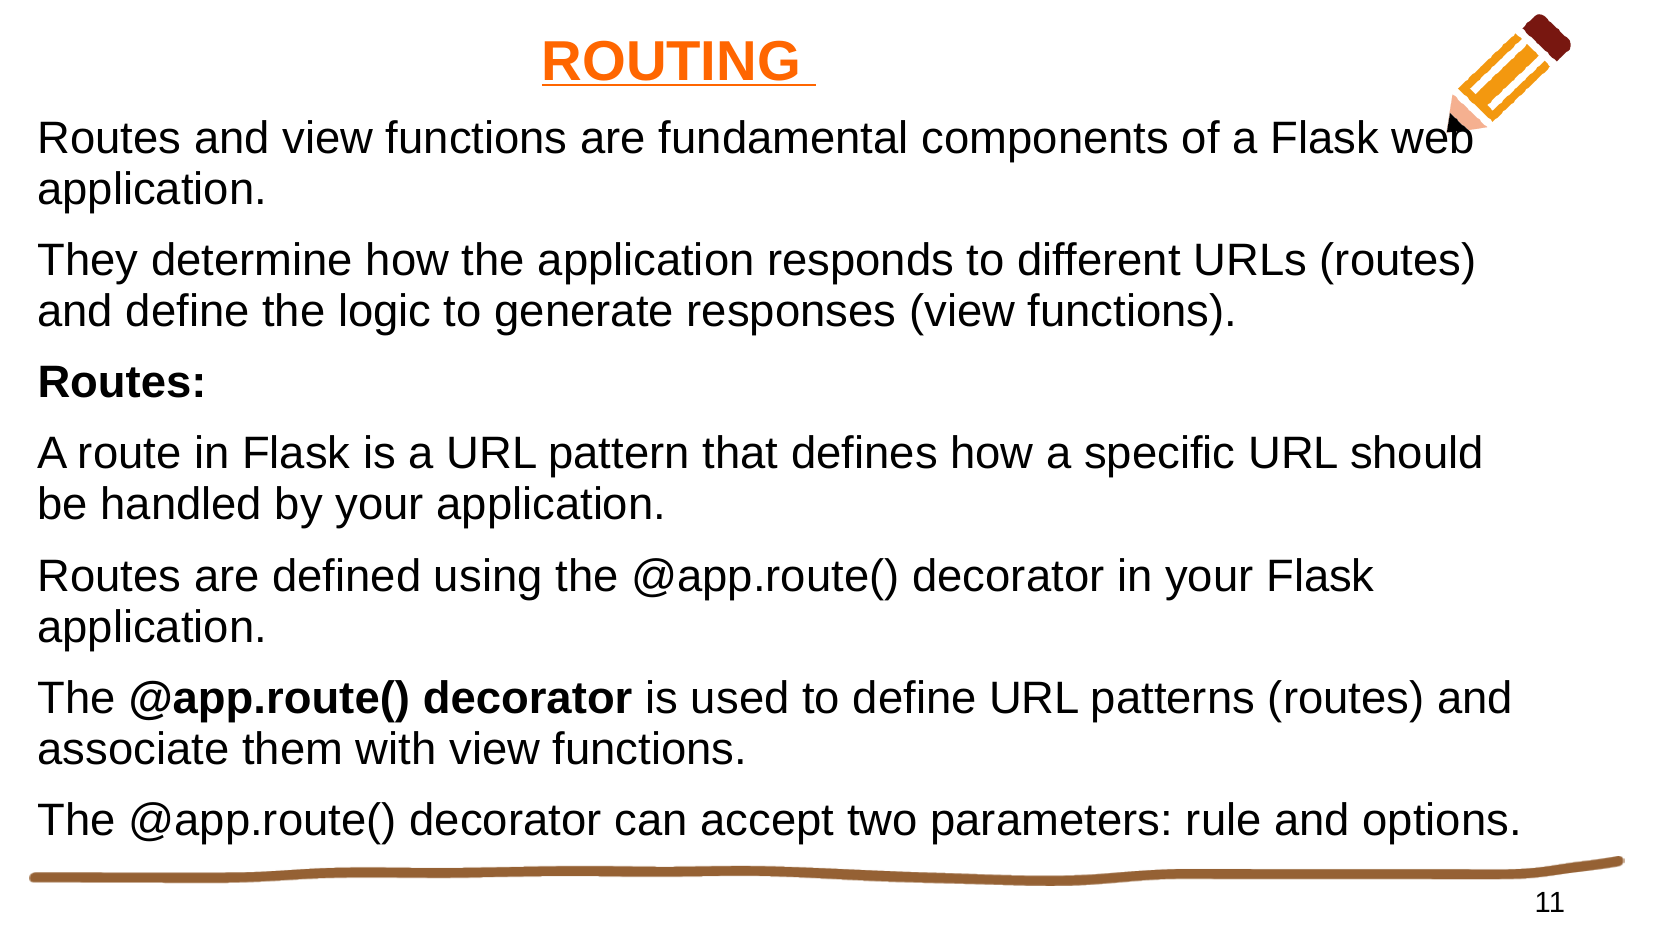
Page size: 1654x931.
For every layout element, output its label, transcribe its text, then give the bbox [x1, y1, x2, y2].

picture [29, 856, 1625, 886]
picture [1446, 14, 1571, 133]
title ROUTING [0, 9, 1359, 113]
list Routes and view functions are fundamental components of a Flask web application. They determine how the application responds to different URLs (routes) and define the logic to generate responses (view functions). Routes: A route in Flask is a URL pattern that defines how a specific URL should be handled by your application. Routes are defined using the @app.route() decorator in your Flask application. The @app.route() decorator is used to define URL patterns (routes) and associate them with view functions. The @app.route() decorator can accept two parameters: rule and options. [37, 112, 1538, 857]
